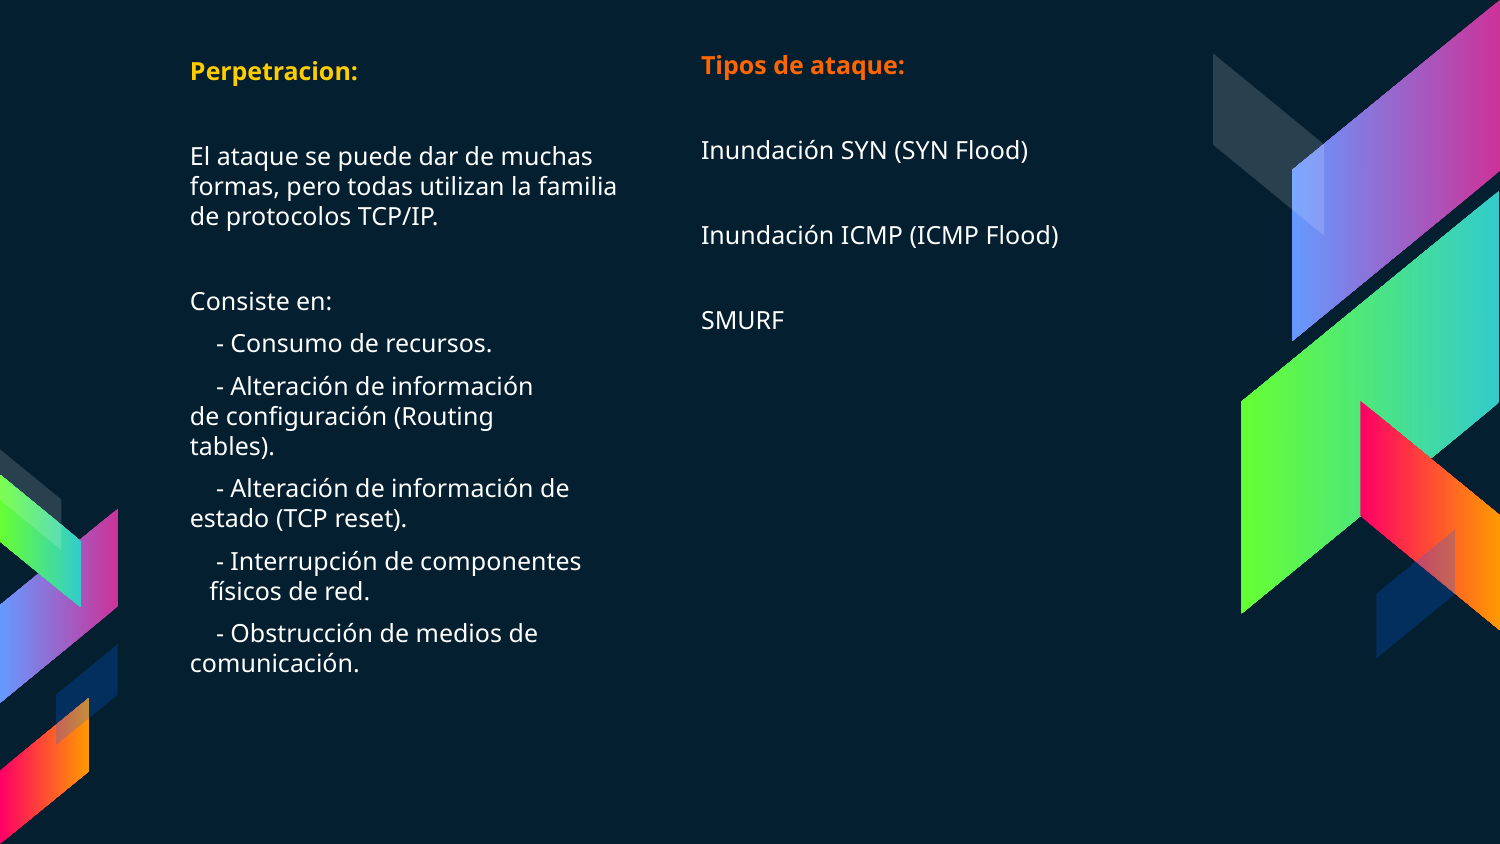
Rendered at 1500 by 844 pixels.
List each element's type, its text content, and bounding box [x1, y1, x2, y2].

list Tipos de ataque: Inundación SYN (SYN Flood) Inundación ICMP (ICMP Flood) SMURF [686, 34, 1221, 506]
list Perpetracion: El ataque se puede dar de muchas formas, pero todas utilizan la familia de protocolos TCP/IP. Consiste en: - Consumo de recursos. - Alteración de información de configuración (Routing tables). - Alteración de información de estado (TCP reset). - Interrupción de componentes físicos de red. - Obstrucción de medios de comunicación. [175, 40, 655, 512]
